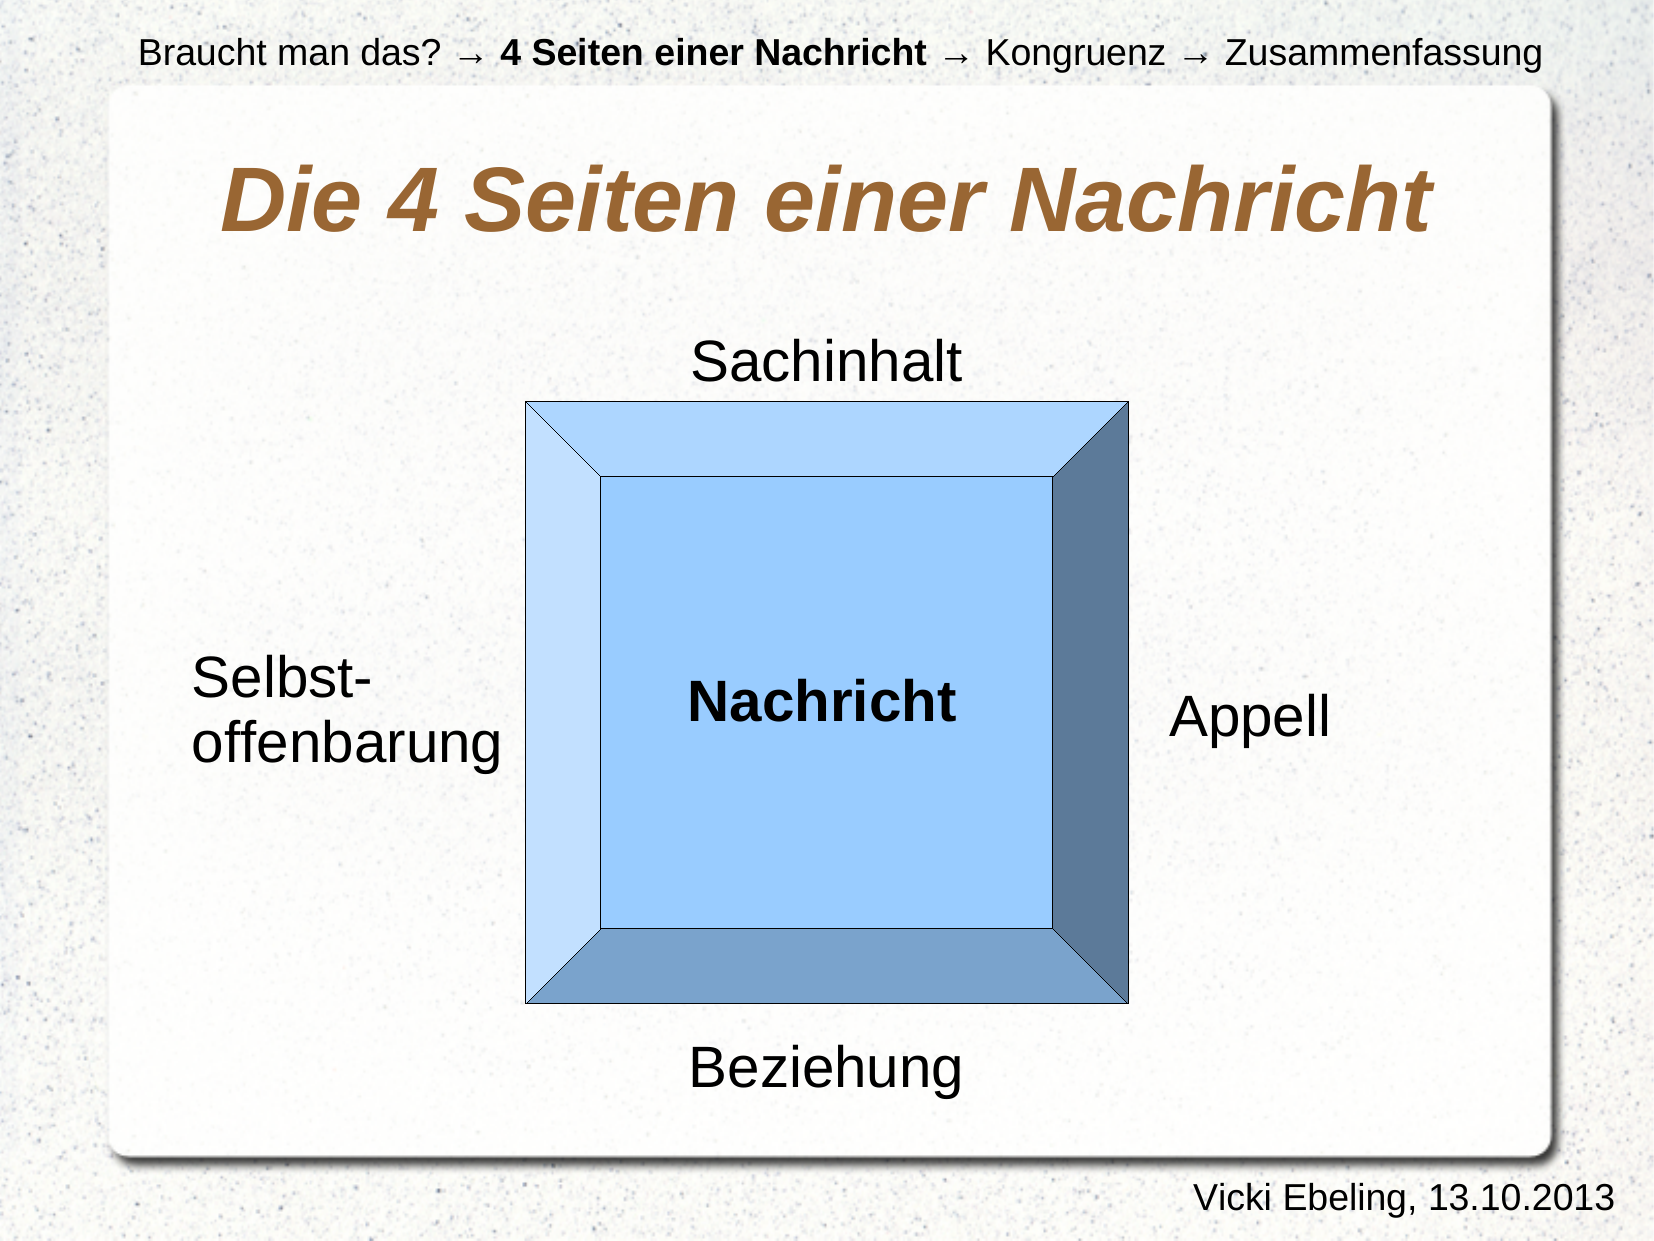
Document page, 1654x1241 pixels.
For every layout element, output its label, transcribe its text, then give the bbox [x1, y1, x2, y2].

text_box Beziehung [673, 1027, 980, 1108]
text_box Sachinhalt [675, 321, 979, 402]
text_box [527, 401, 1129, 1004]
text_box Appell [1154, 676, 1347, 756]
text_box Vicki Ebeling, 13.10.2013 [1178, 1169, 1630, 1227]
text_box Selbst- offenbarung [177, 637, 519, 783]
title Die 4 Seiten einer Nachricht [118, 0, 1536, 619]
text_box Braucht man das? → 4 Seiten einer Nachricht → Kongruenz → Zusammenfassung [123, 23, 1559, 81]
text_box Nachricht [673, 661, 972, 742]
picture [0, 0, 1654, 1241]
